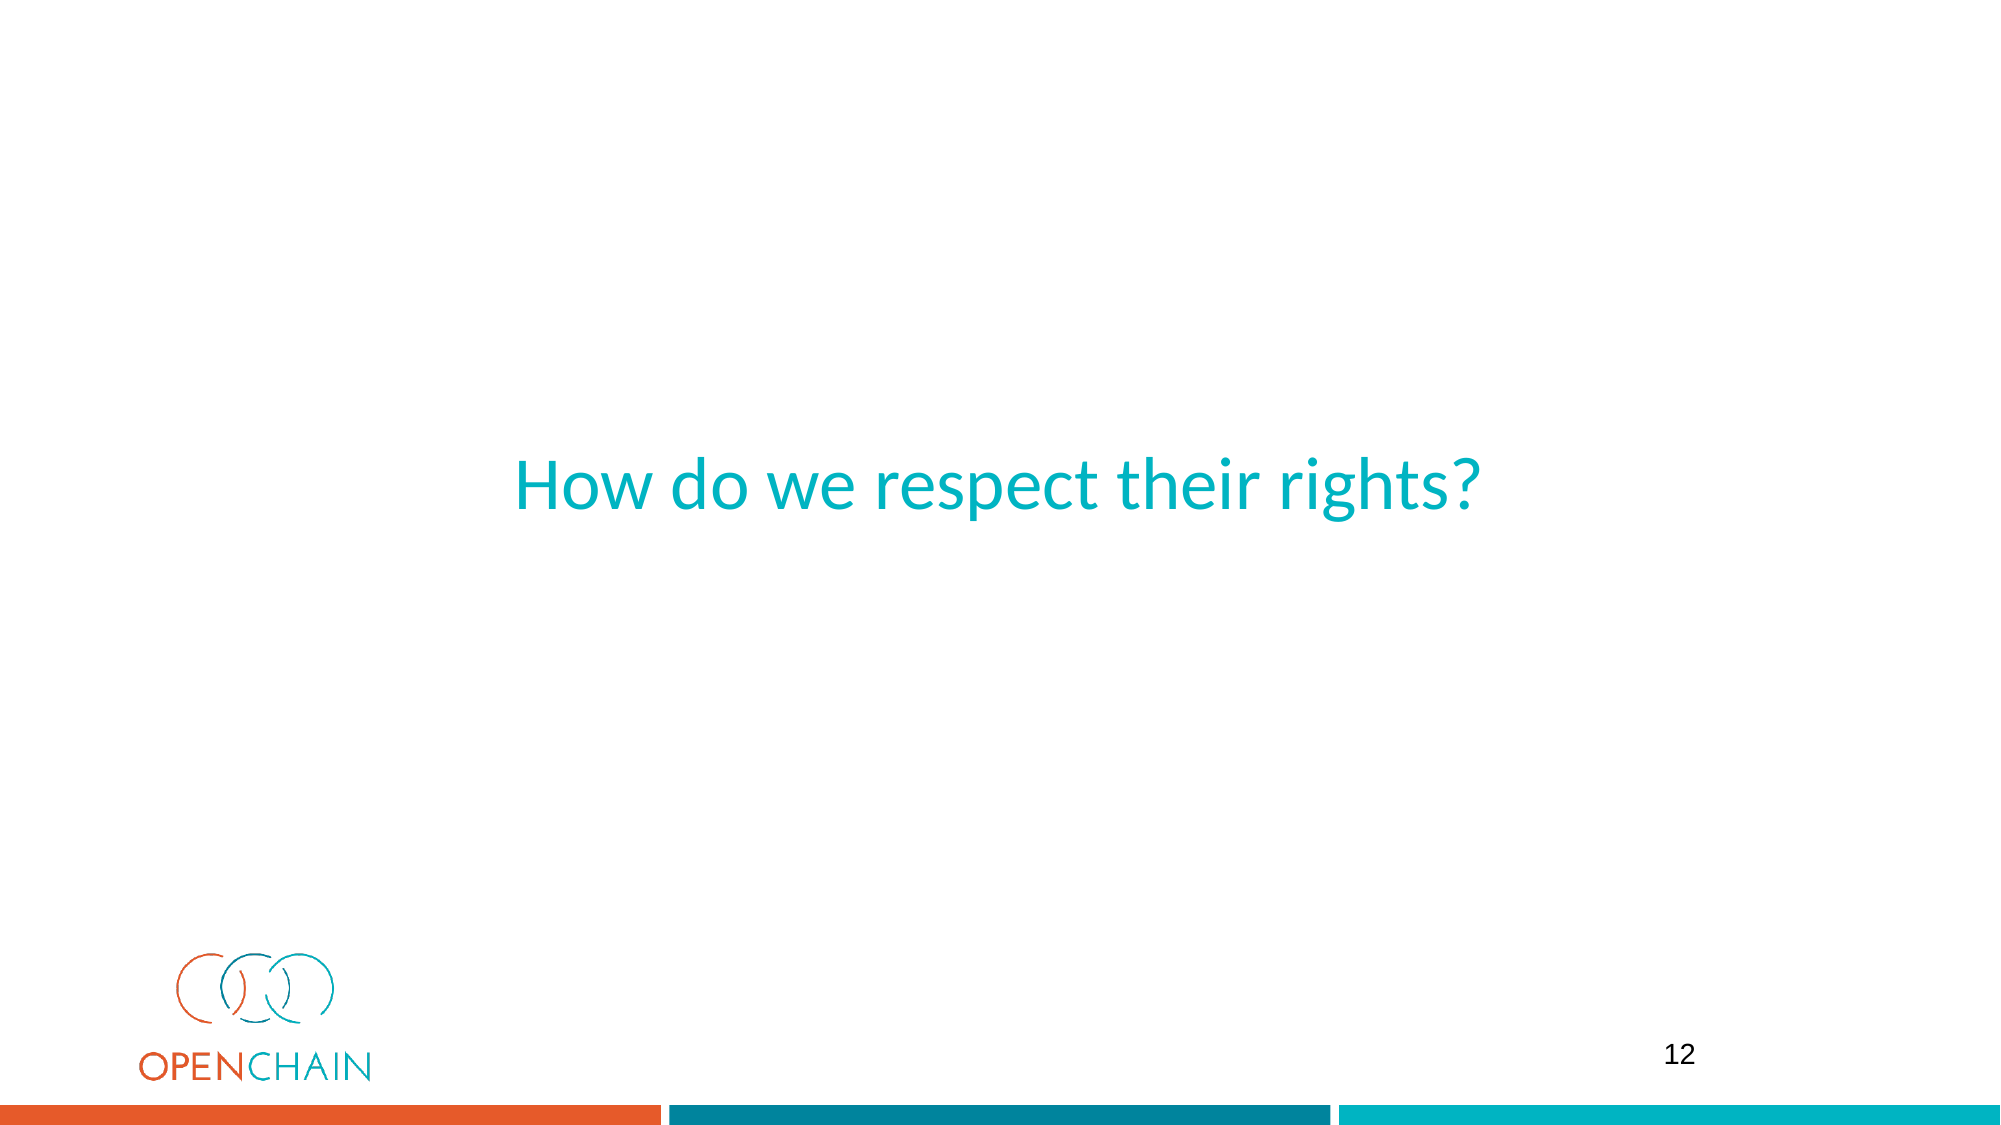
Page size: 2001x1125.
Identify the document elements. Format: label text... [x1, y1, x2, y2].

title How do we respect their rights? [137, 376, 1863, 594]
picture [137, 951, 372, 1082]
slide_number <number> [1648, 1022, 1863, 1083]
